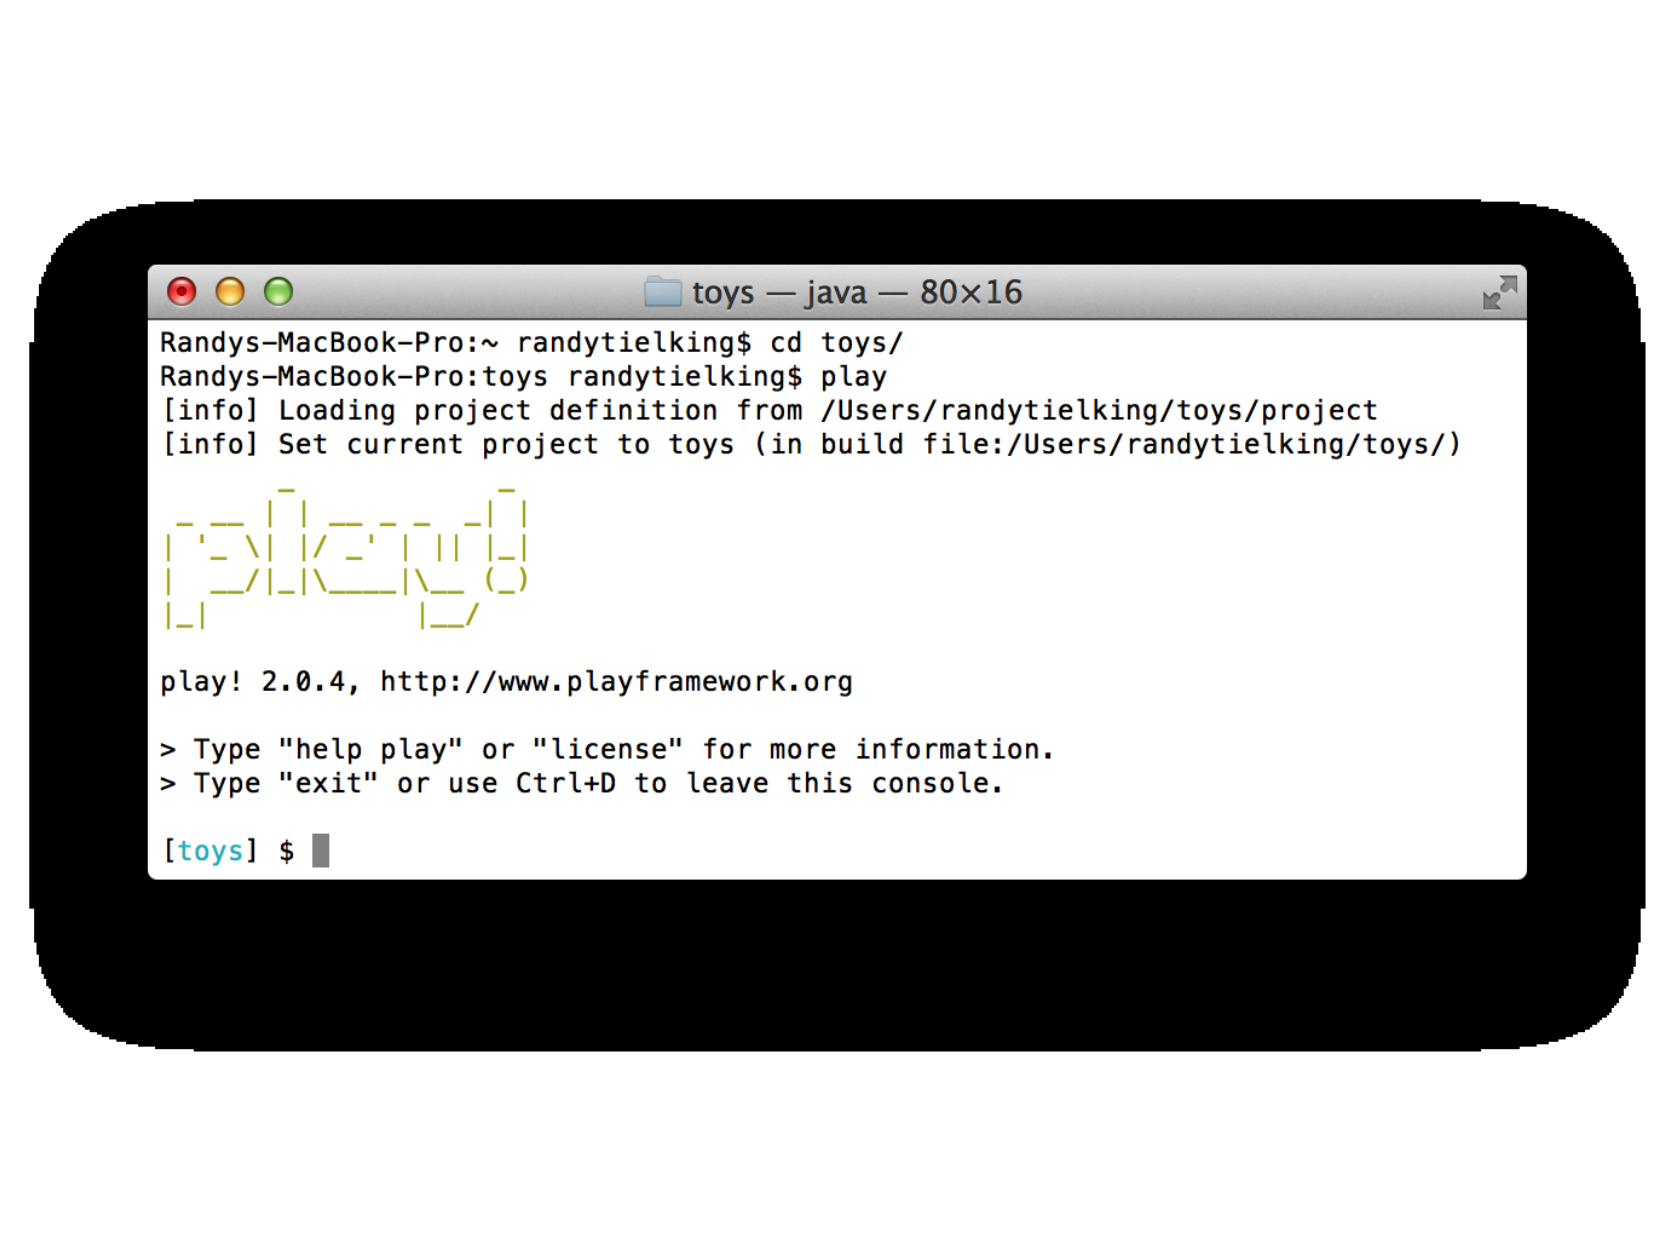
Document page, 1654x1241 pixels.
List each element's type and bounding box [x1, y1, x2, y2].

picture [10, 180, 1654, 1071]
